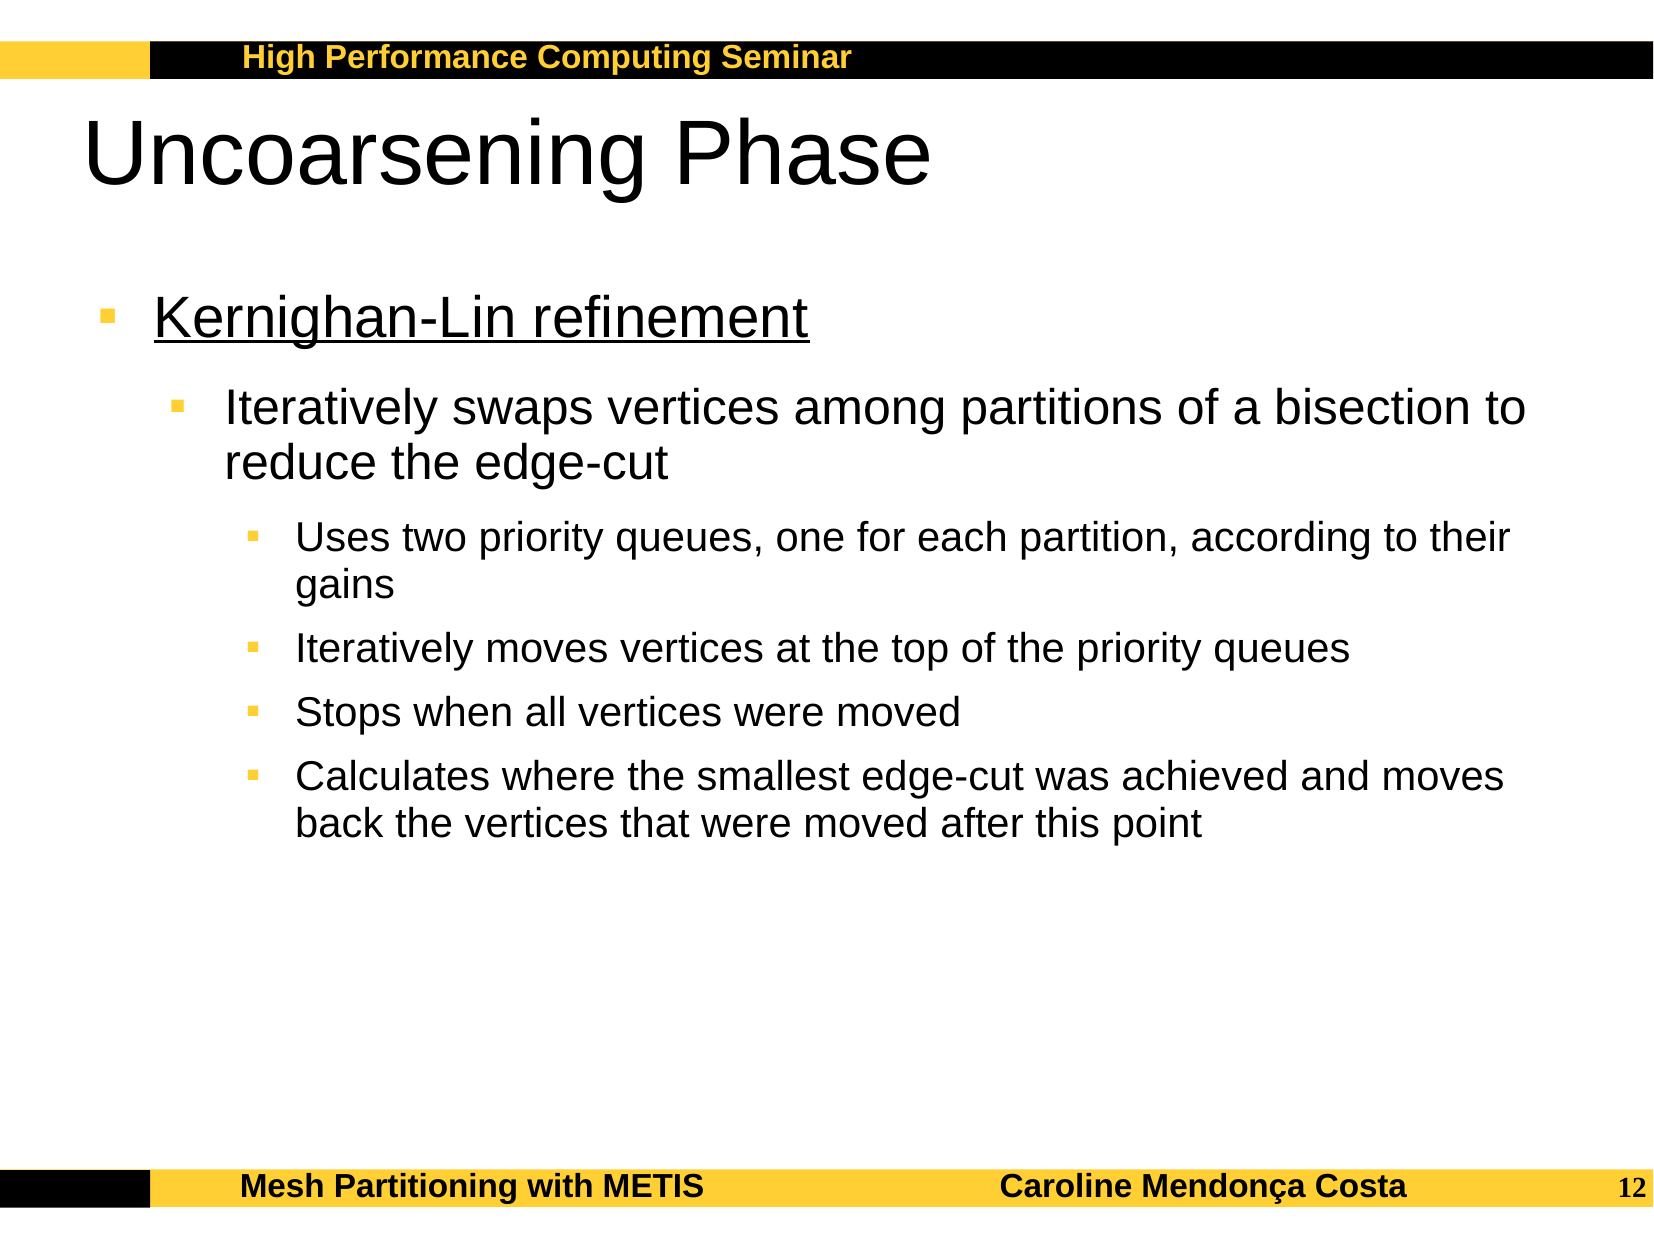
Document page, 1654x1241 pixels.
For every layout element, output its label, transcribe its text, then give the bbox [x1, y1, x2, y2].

title Uncoarsening Phase [82, 49, 1571, 257]
list Kernighan-Lin refinement Iteratively swaps vertices among partitions of a bisection to reduce the edge-cut Uses two priority queues, one for each partition, according to their gains Iteratively moves vertices at the top of the priority queues Stops when all vertices were moved Calculates where the smallest edge-cut was achieved and moves back the vertices that were moved after this point [82, 284, 1571, 1179]
